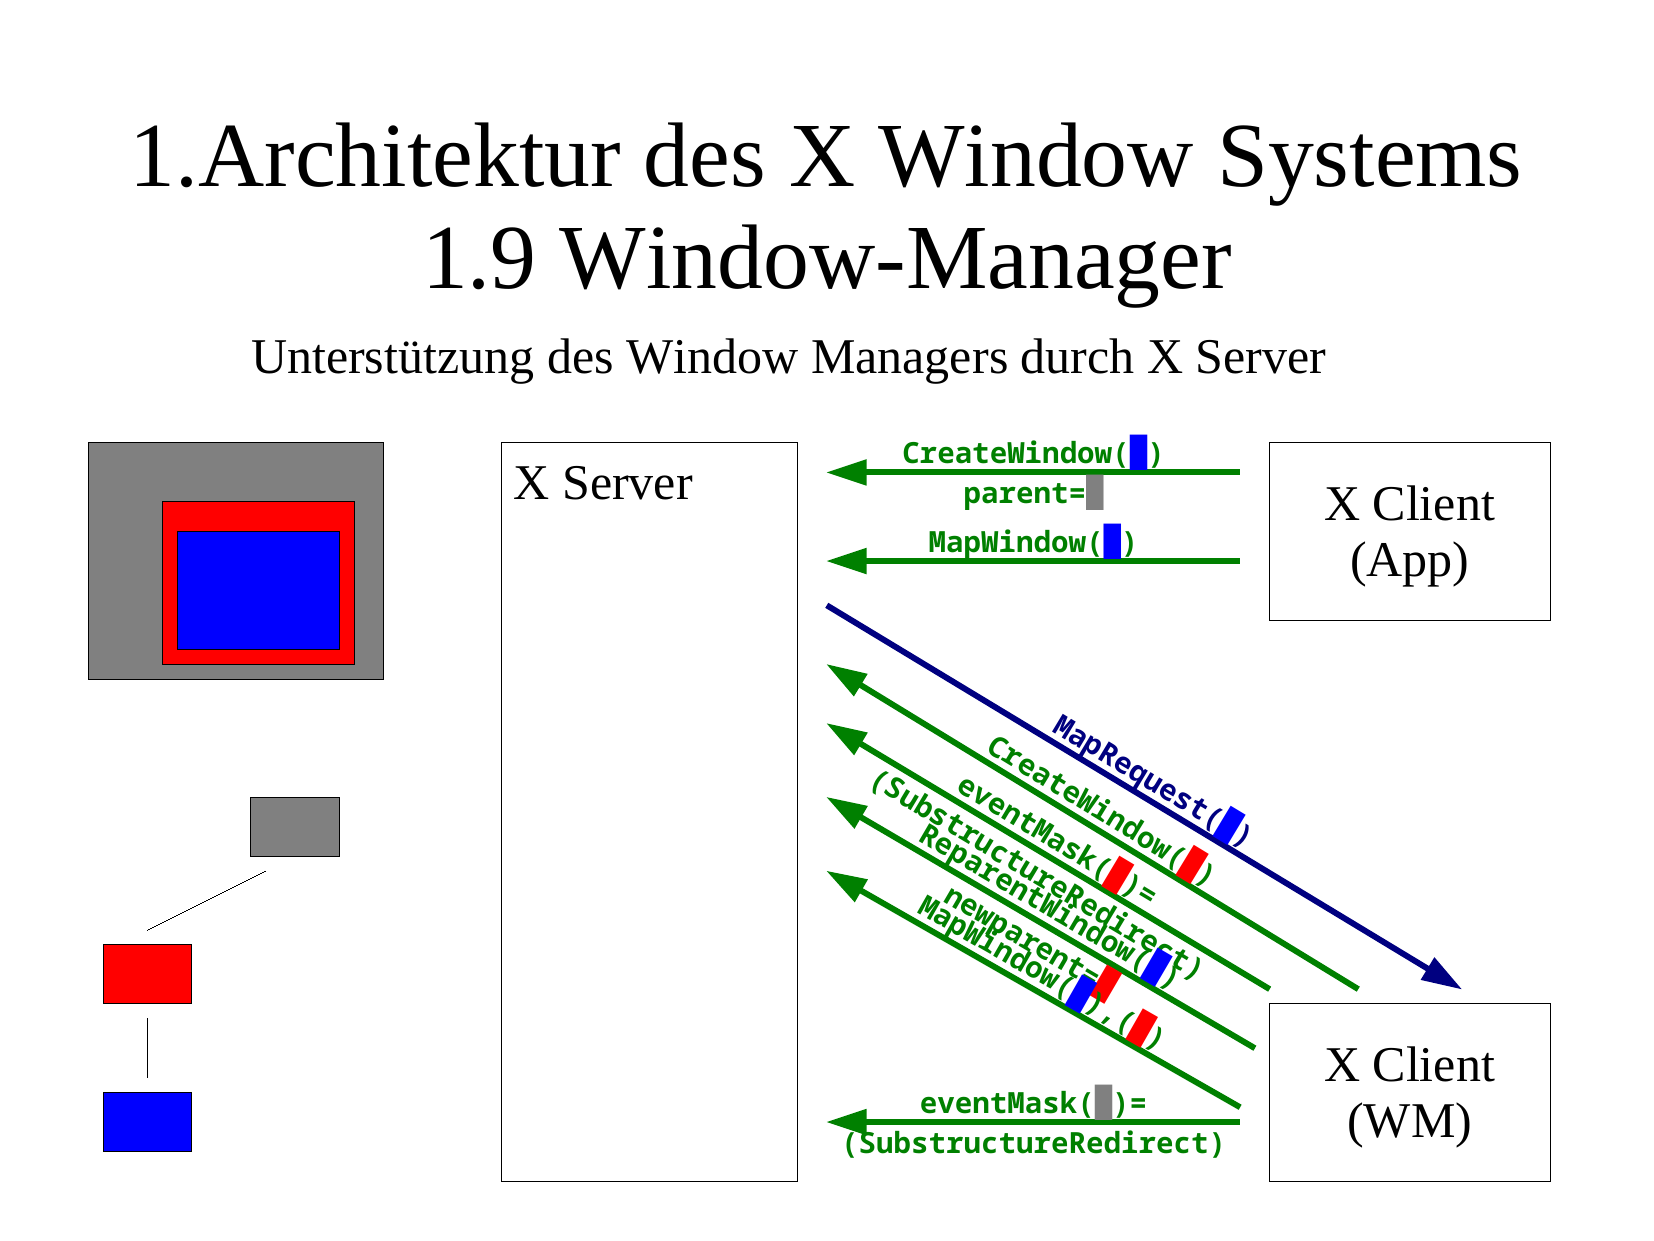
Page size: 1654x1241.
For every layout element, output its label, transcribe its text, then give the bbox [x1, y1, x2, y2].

text_box Unterstützung des Window Managers durch X Server [250, 328, 1327, 384]
title 1.Architektur des X Window Systems 1.9 Window-Manager [121, 102, 1534, 311]
text_box X Server [501, 442, 798, 1182]
text_box X Client (WM) [1269, 1003, 1551, 1182]
text_box [59, 782, 370, 1182]
text_box X Client (App) [1269, 442, 1551, 621]
text_box [88, 442, 384, 680]
